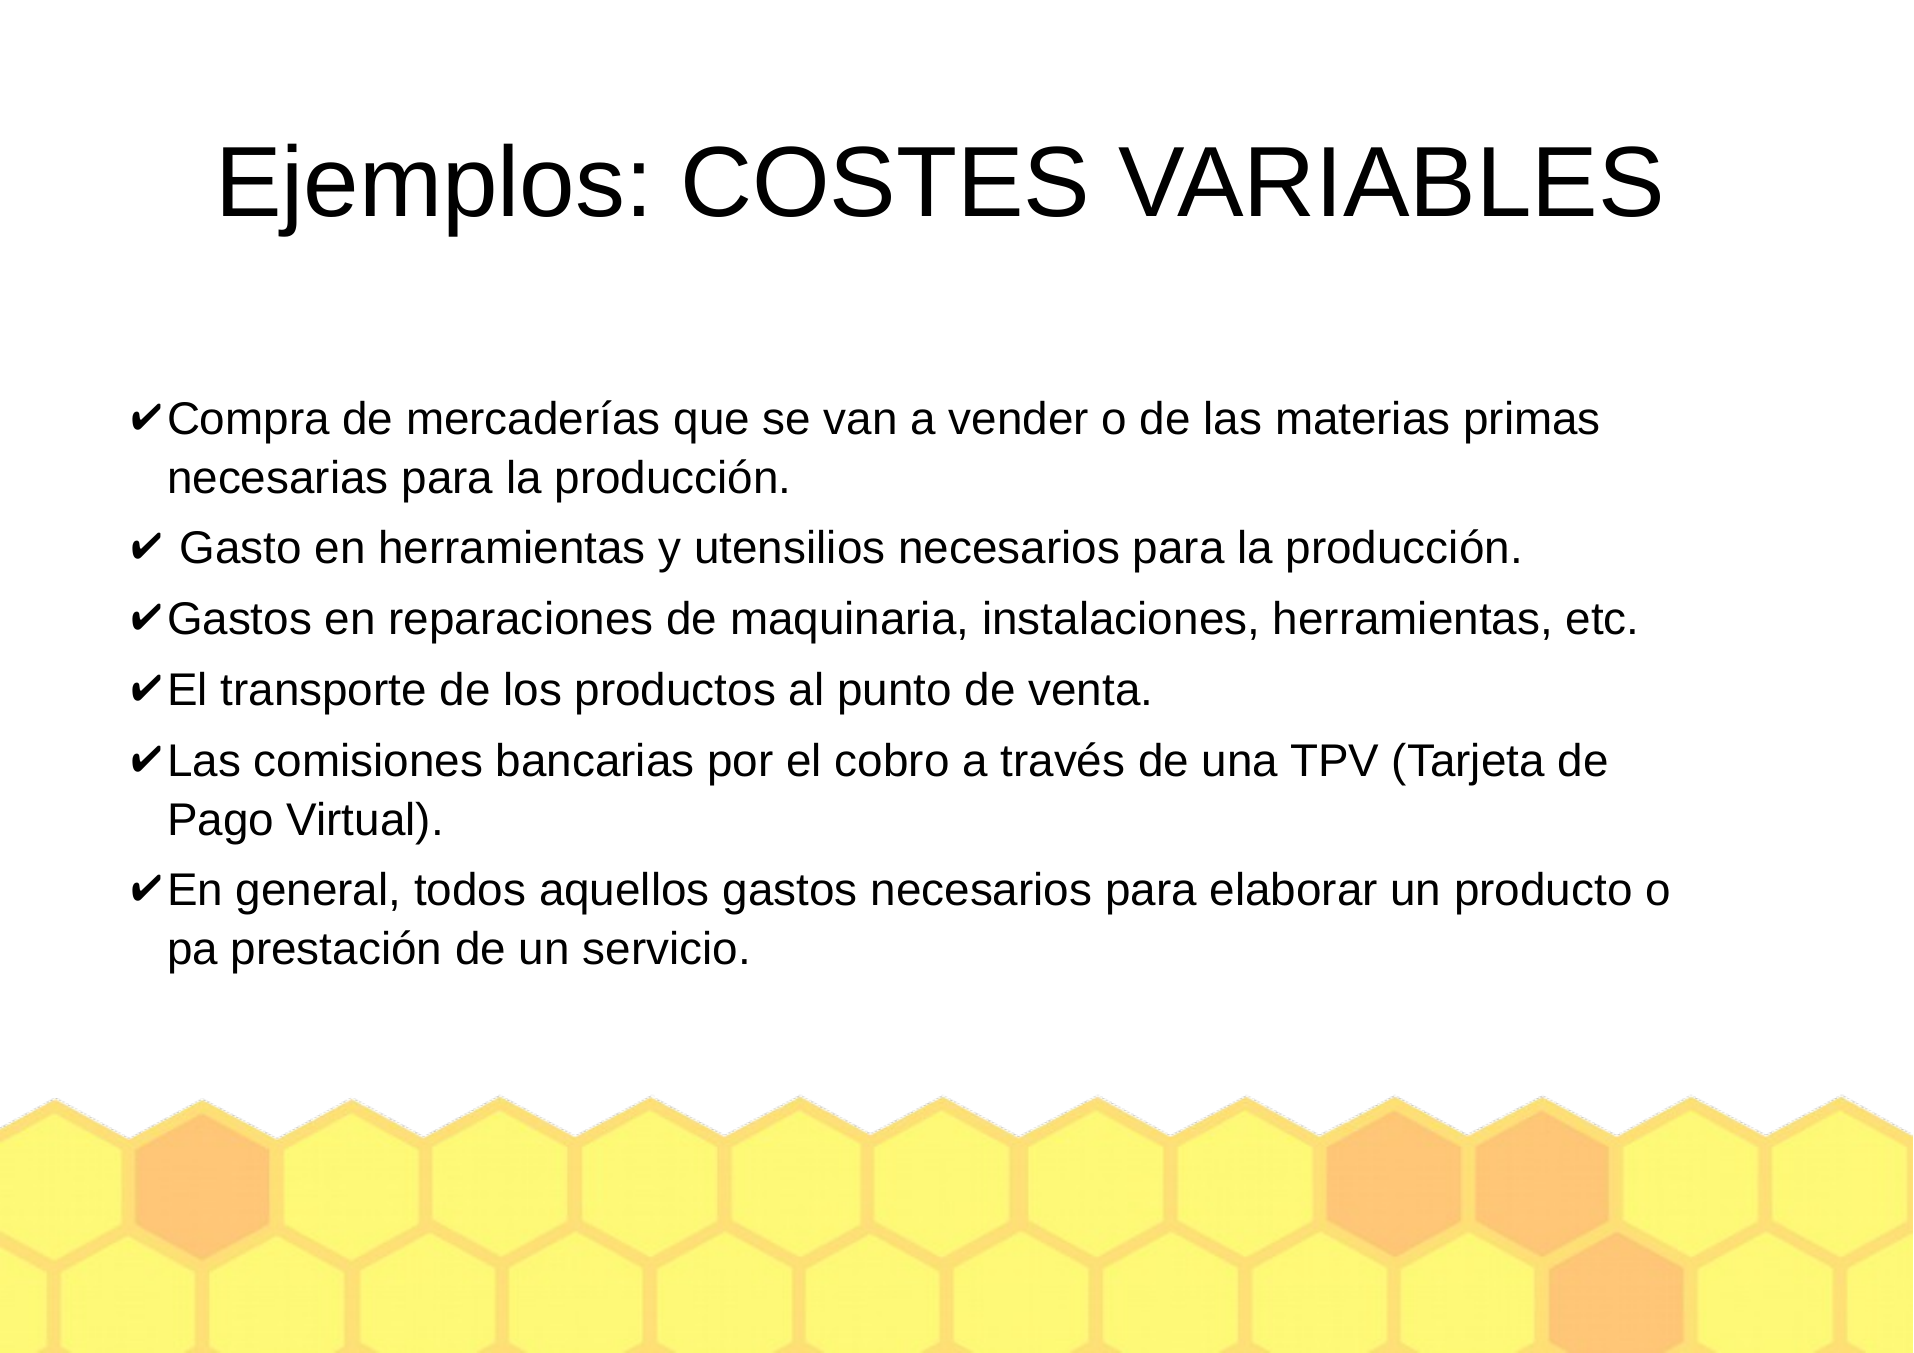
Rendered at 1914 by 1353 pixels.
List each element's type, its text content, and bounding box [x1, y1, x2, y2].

picture [0, 1092, 1913, 1353]
subtitle Compra de mercaderías que se van a vender o de las materias primas necesarias para la producción. Gasto en herramientas y utensilios necesarios para la producción. Gastos en reparaciones de maquinaria, instalaciones, herramientas, etc. El transporte de los productos al punto de venta. Las comisiones bancarias por el cobro a través de una TPV (Tarjeta de Pago Virtual). En general, todos aquellos gastos necesarios para elaborar un producto o pa prestación de un servicio. [131, 165, 1722, 1195]
title Ejemplos: COSTES VARIABLES [131, 39, 1722, 165]
